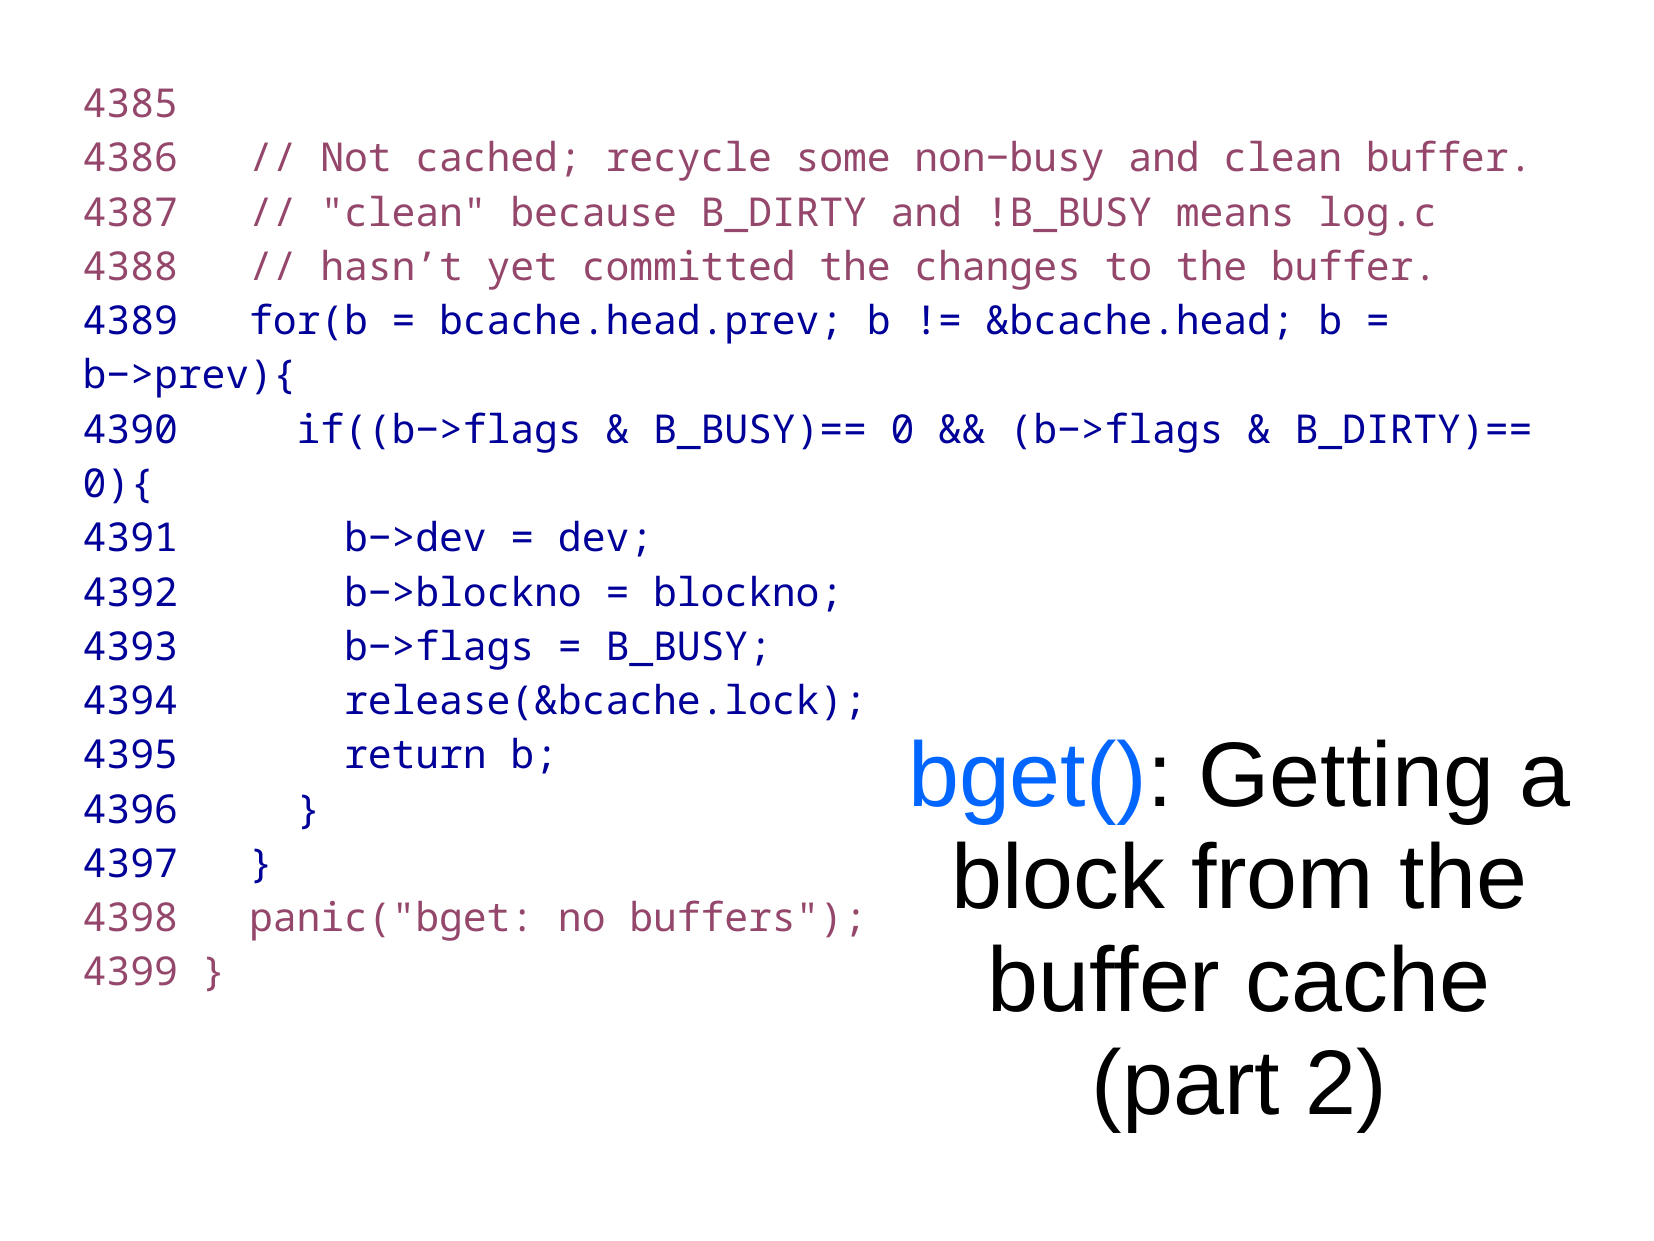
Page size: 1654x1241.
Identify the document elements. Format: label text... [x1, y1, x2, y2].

list 4385 4386 // Not cached; recycle some non−busy and clean buffer. 4387 // "clean" because B_DIRTY and !B_BUSY means log.c 4388 // hasn’t yet committed the changes to the buffer. 4389 for(b = bcache.head.prev; b != &bcache.head; b = b−>prev){ 4390 if((b−>flags & B_BUSY)== 0 && (b−>flags & B_DIRTY)== 0){ 4391 b−>dev = dev; 4392 b−>blockno = blockno; 4393 b−>flags = B_BUSY; 4394 release(&bcache.lock); 4395 return b; 4396 } 4397 } 4398 panic("bget: no buffers"); 4399 } [82, 75, 1571, 1010]
title bget(): Getting a block from the buffer cache (part 2) [904, 723, 1576, 1134]
